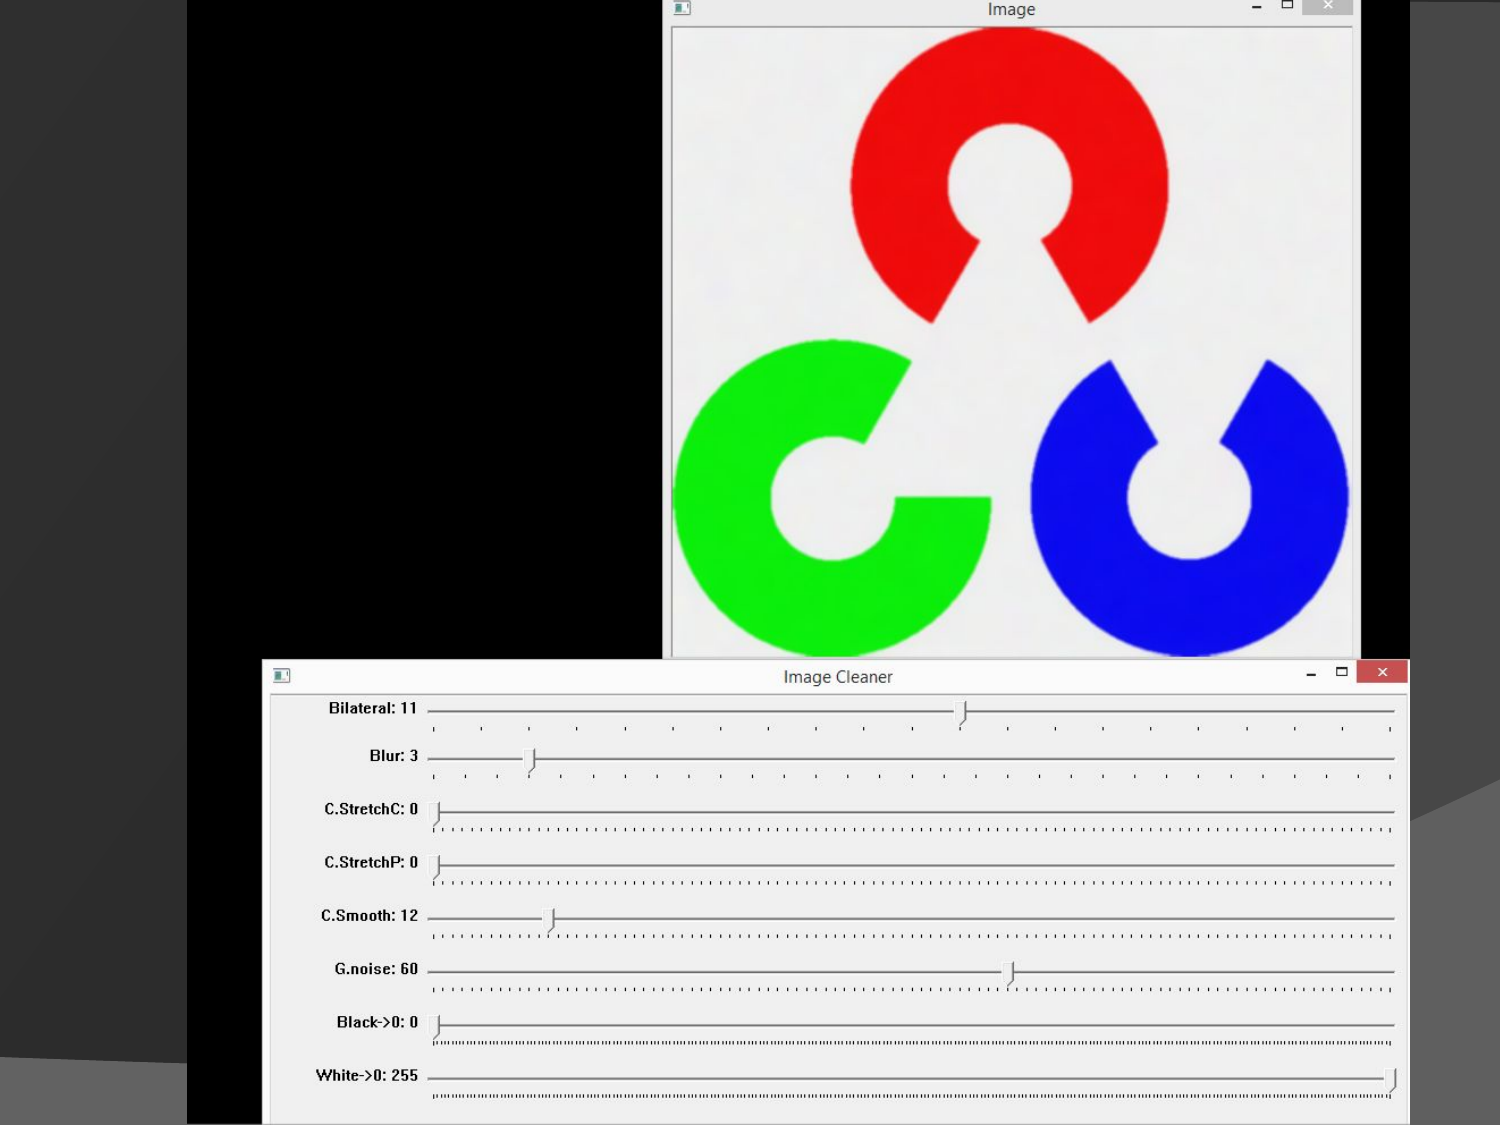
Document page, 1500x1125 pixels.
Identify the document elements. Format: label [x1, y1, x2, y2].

picture [187, 0, 1410, 1125]
